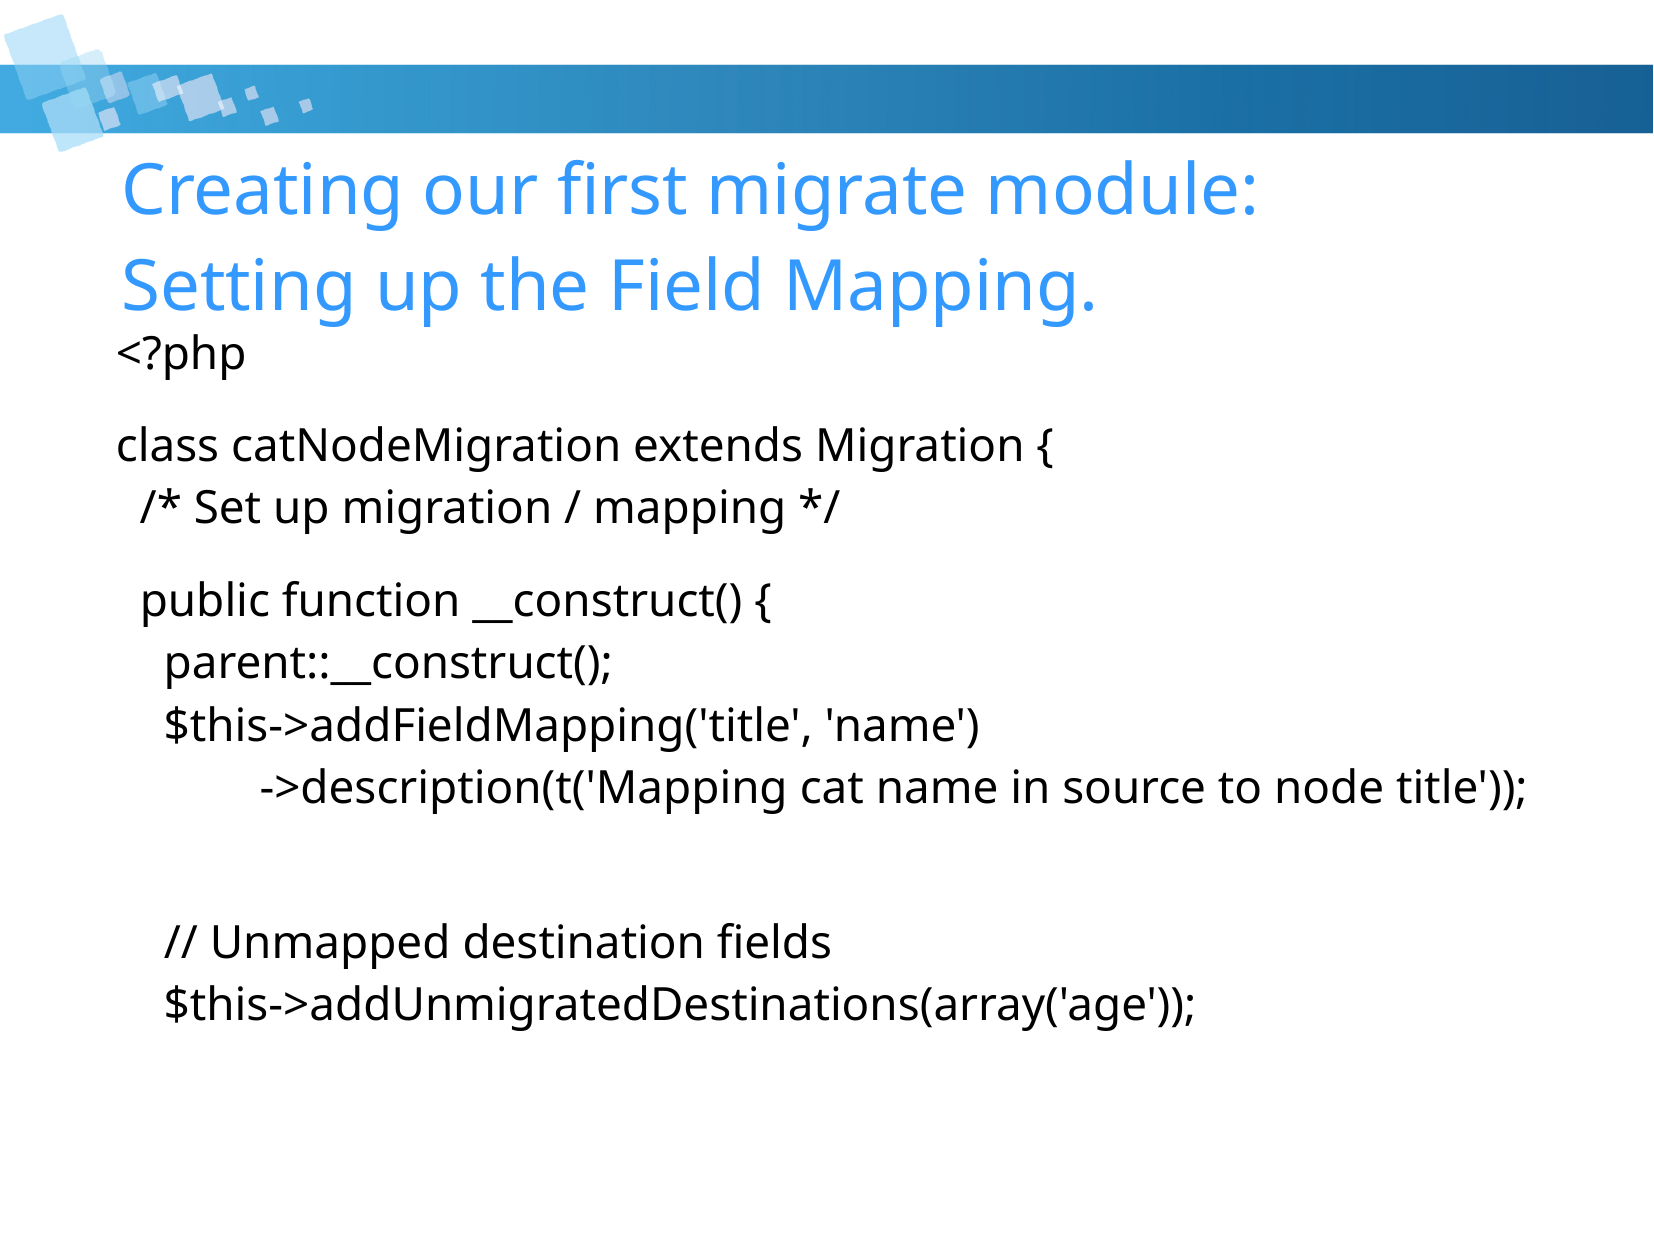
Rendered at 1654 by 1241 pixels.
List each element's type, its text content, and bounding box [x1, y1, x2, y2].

list <?php class catNodeMigration extends Migration { /* Set up migration / mapping */ public function __construct() { parent::__construct(); $this->addFieldMapping('title', 'name') ->description(t('Mapping cat name in source to node title')); // Unmapped destination fields $this->addUnmigratedDestinations(array('age')); [45, 320, 1636, 1065]
picture [0, 0, 1653, 1238]
title Creating our first migrate module: Setting up the Field Mapping. [121, 131, 1534, 320]
